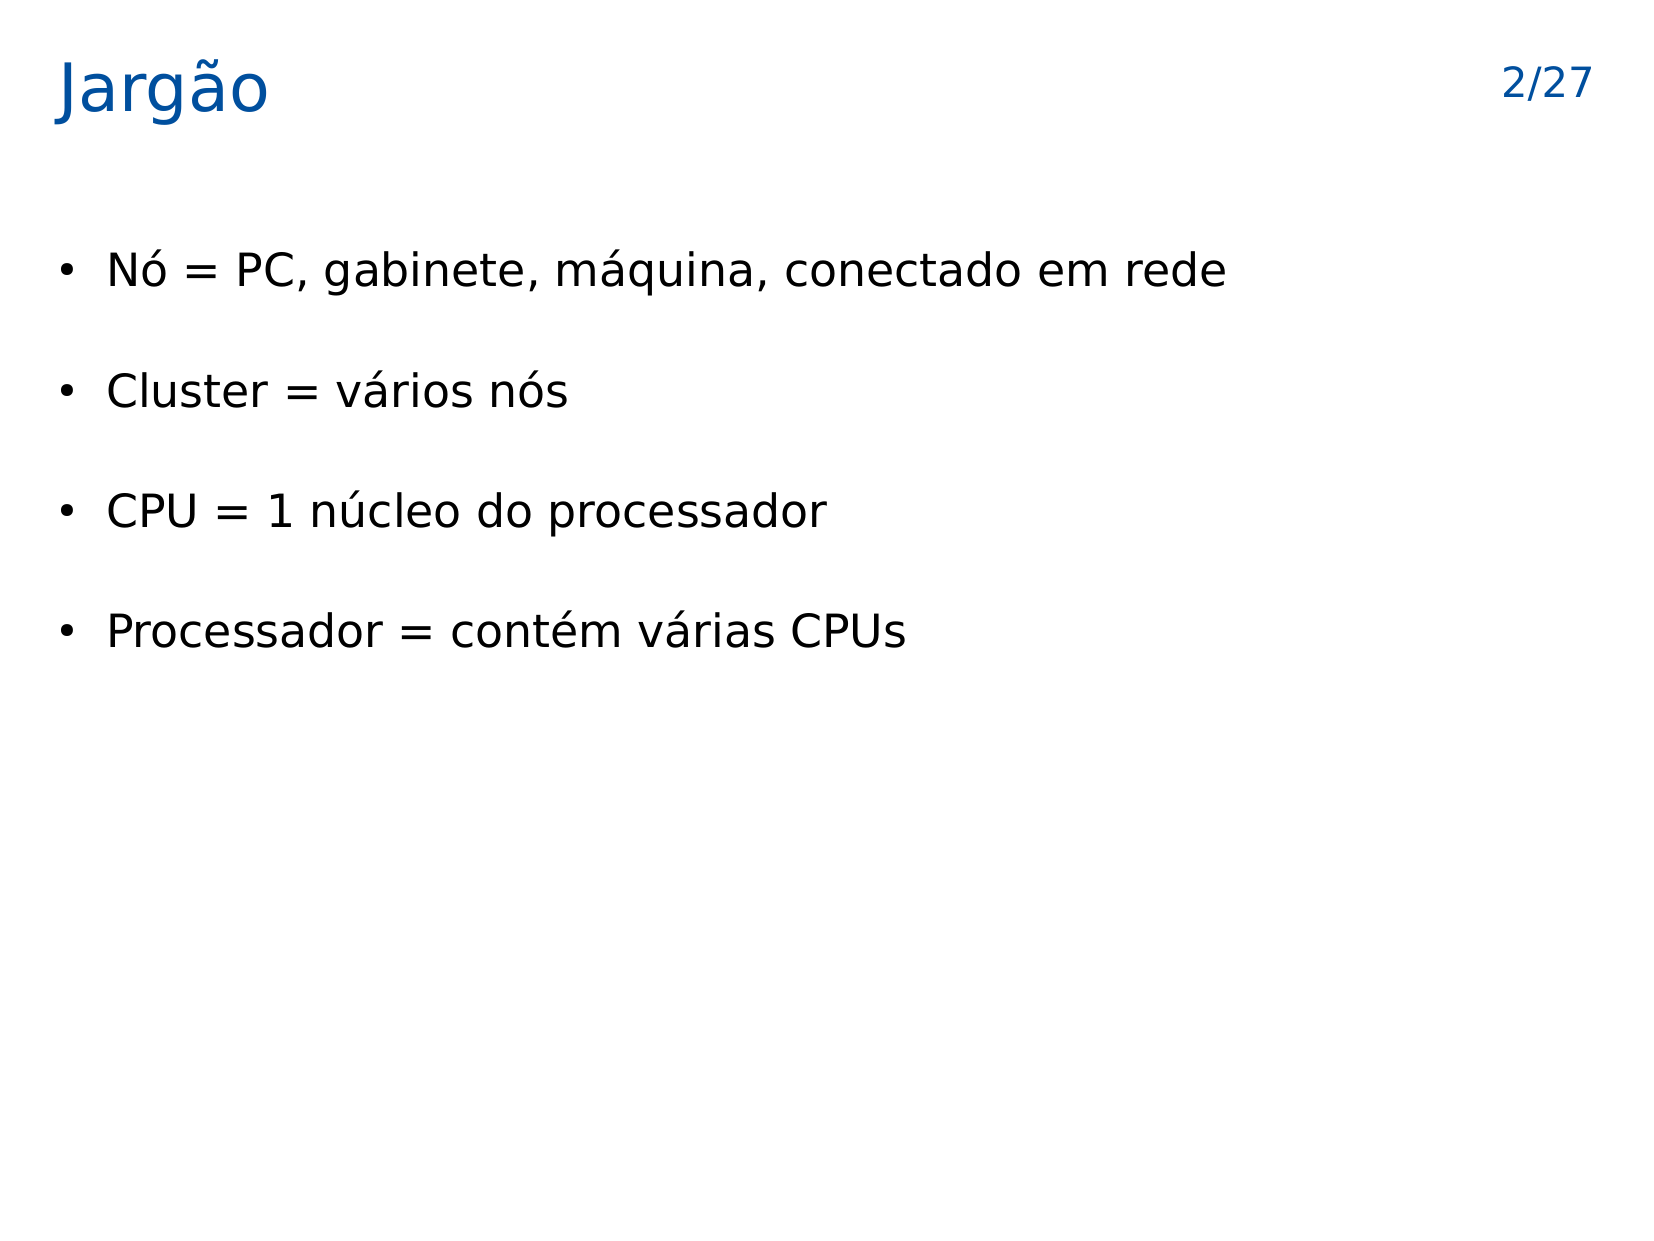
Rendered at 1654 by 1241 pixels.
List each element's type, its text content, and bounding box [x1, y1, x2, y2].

title Jargão [59, 29, 1625, 148]
list Nó = PC, gabinete, máquina, conectado em rede Cluster = vários nós CPU = 1 núcleo do processador Processador = contém várias CPUs [59, 236, 1595, 1211]
